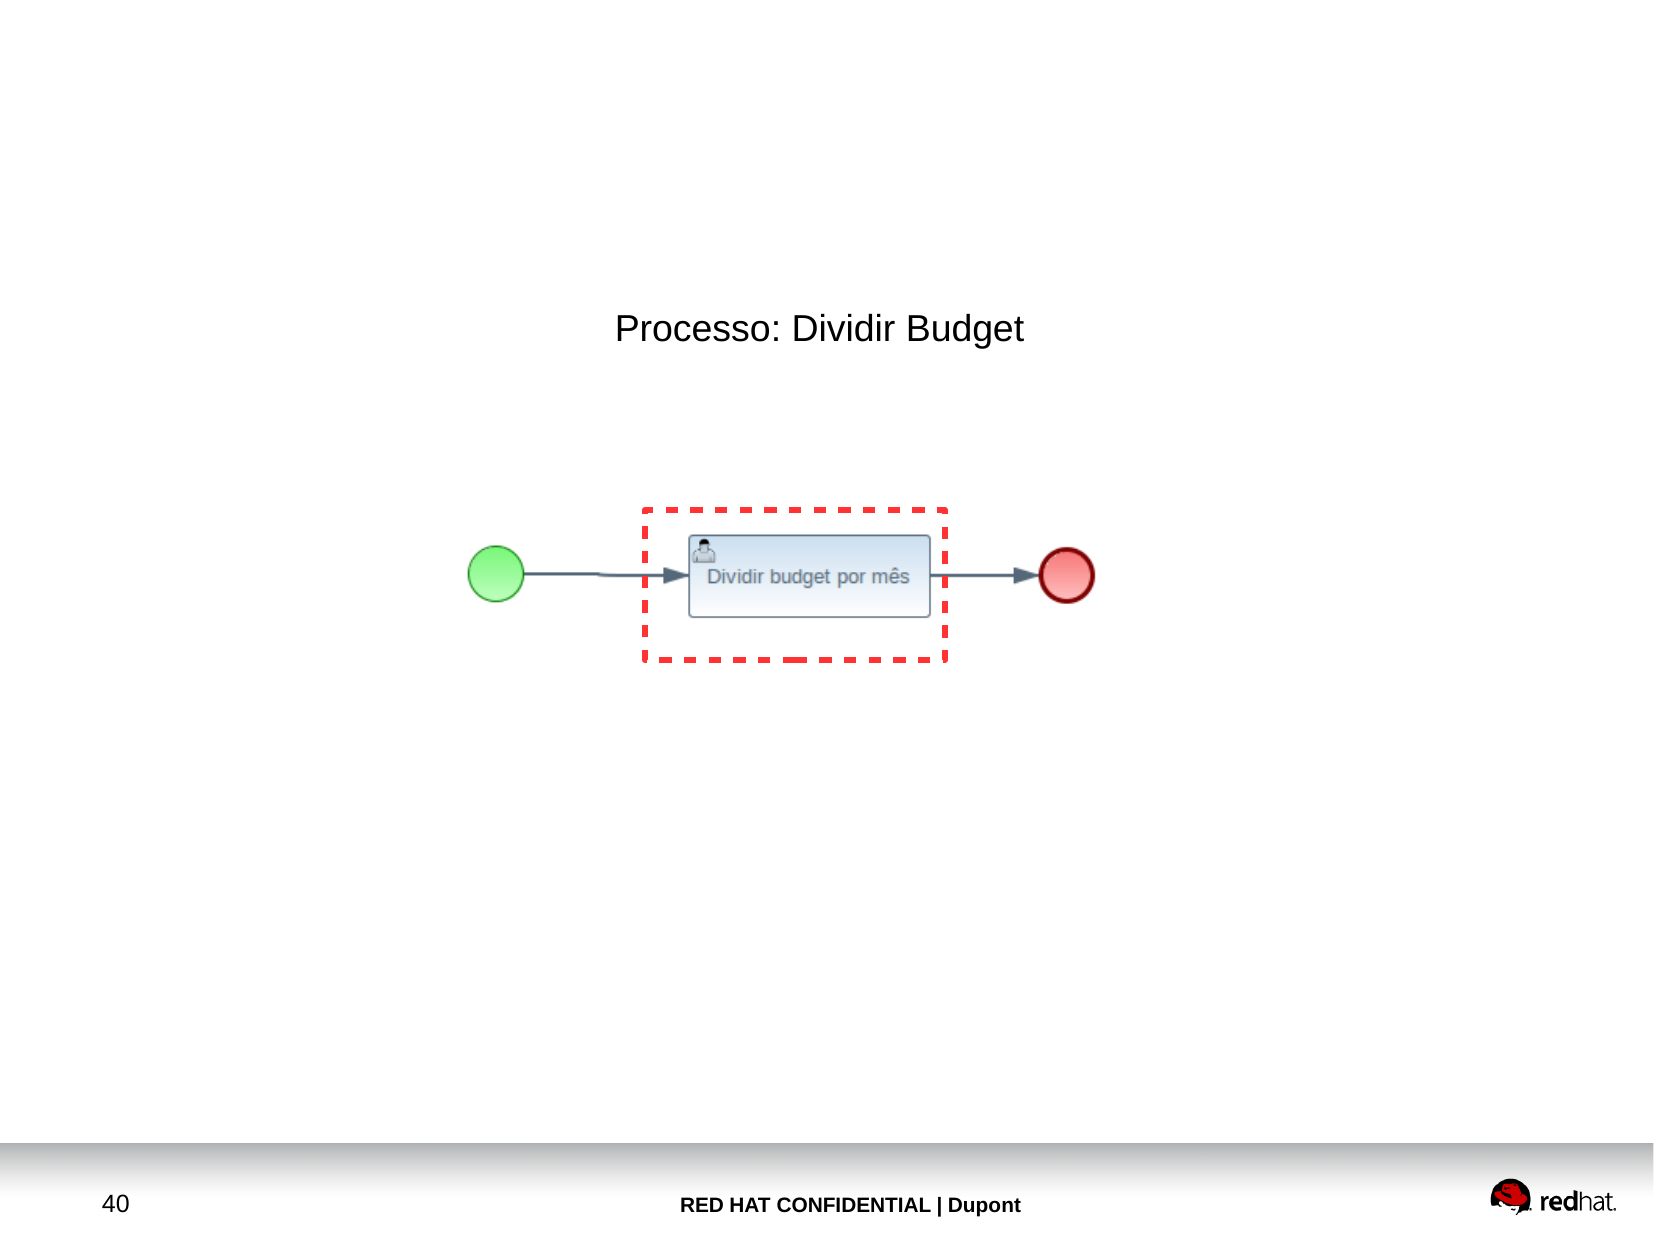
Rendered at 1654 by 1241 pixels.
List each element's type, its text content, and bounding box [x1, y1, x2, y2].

picture [0, 1143, 1654, 1241]
text_box Processo: Dividir Budget [600, 300, 1040, 357]
picture [465, 494, 1125, 681]
